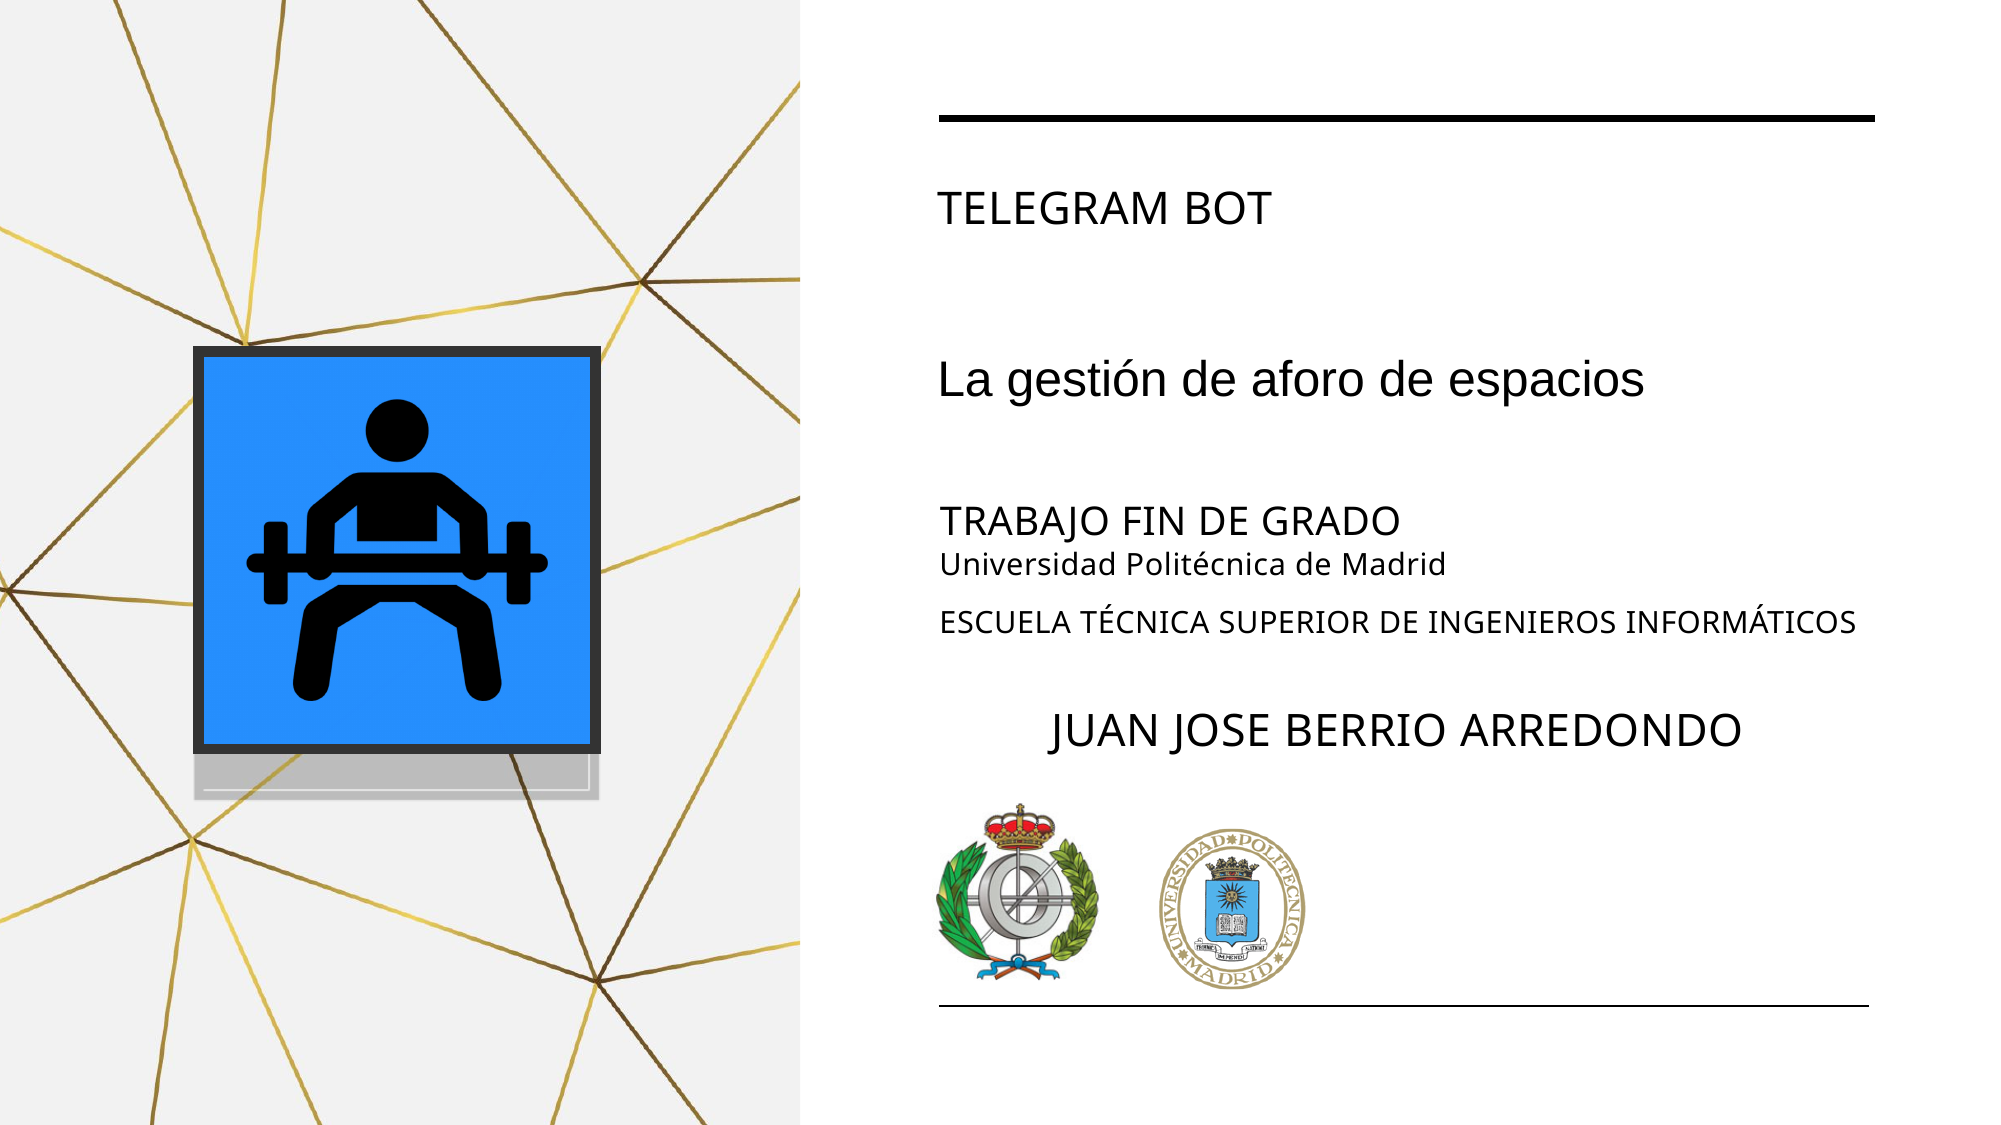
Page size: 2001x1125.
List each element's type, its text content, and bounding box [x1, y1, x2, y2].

text_box [801, 0, 2000, 1125]
title Telegram Bot [922, 172, 1878, 350]
picture [932, 803, 1100, 982]
text_box Universidad Politécnica de Madrid Escuela Técnica Superior de Ingenieros Informáticos Juan Jose Berrio Arredondo [924, 544, 1881, 774]
picture [0, 0, 801, 1125]
text_box Trabajo fin de grado [924, 488, 1881, 544]
picture [1149, 820, 1317, 999]
subtitle La gestión de aforo de espacios [922, 249, 1796, 414]
